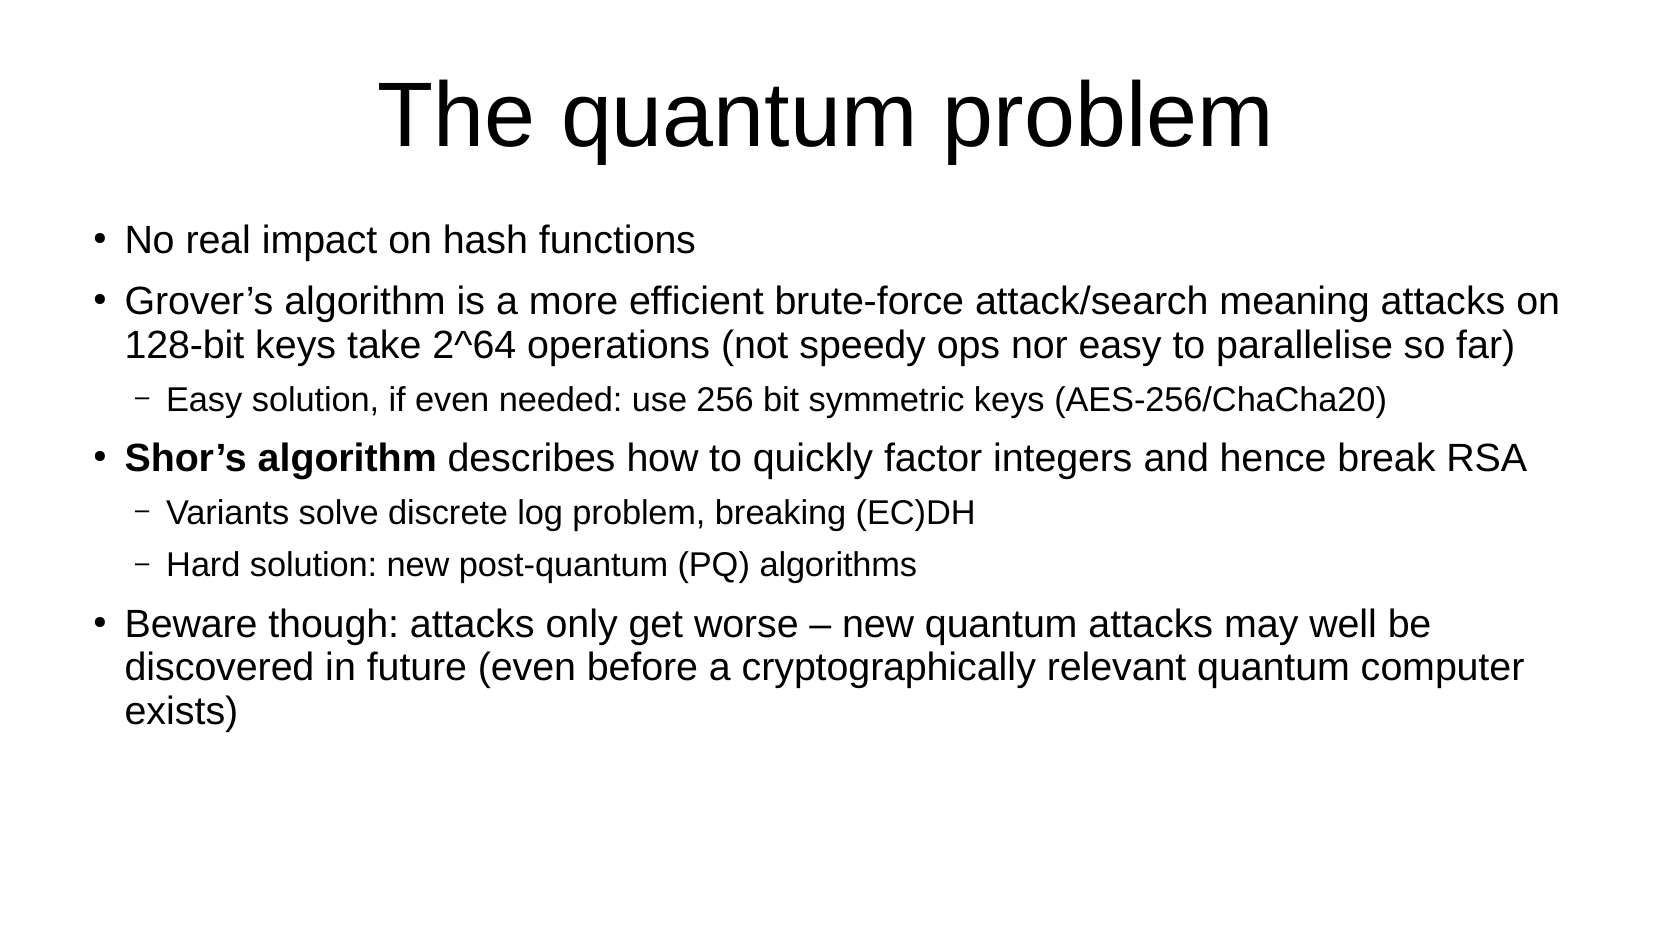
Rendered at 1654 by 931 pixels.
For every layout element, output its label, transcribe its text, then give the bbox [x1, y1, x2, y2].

list No real impact on hash functions Grover’s algorithm is a more efficient brute-force attack/search meaning attacks on 128-bit keys take 2^64 operations (not speedy ops nor easy to parallelise so far) Easy solution, if even needed: use 256 bit symmetric keys (AES-256/ChaCha20) Shor’s algorithm describes how to quickly factor integers and hence break RSA Variants solve discrete log problem, breaking (EC)DH Hard solution: new post-quantum (PQ) algorithms Beware though: attacks only get worse – new quantum attacks may well be discovered in future (even before a cryptographically relevant quantum computer exists) [82, 217, 1571, 758]
title The quantum problem [82, 37, 1571, 193]
